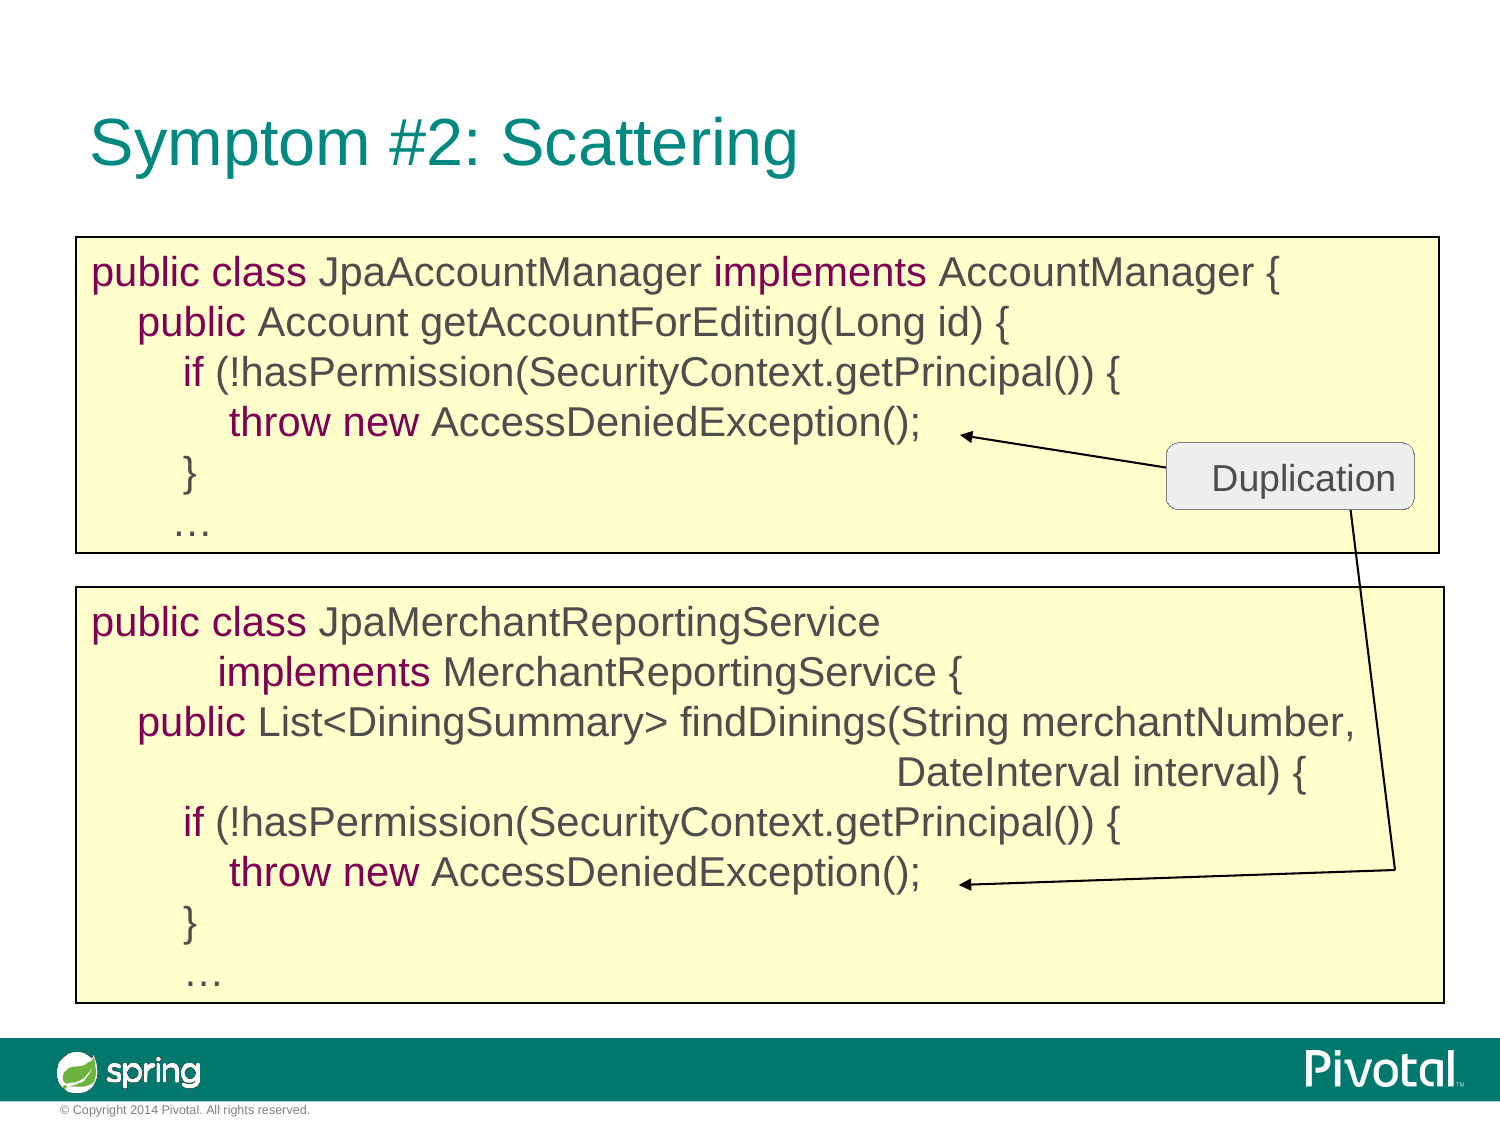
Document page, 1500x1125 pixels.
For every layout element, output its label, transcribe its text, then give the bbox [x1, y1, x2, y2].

text_box Duplication [1166, 442, 1415, 510]
title Symptom #2: Scattering [75, 45, 1426, 233]
text_box public class JpaAccountManager implements AccountManager { public Account getAccountForEditing(Long id) { if (!hasPermission(SecurityContext.getPrincipal()) { throw new AccessDeniedException(); } … [76, 237, 1439, 553]
picture [32, 1041, 210, 1103]
picture [1306, 1050, 1464, 1087]
text_box public class JpaMerchantReportingService implements MerchantReportingService { public List<DiningSummary> findDinings(String merchantNumber, DateInterval interval) { if (!hasPermission(SecurityContext.getPrincipal()) { throw new AccessDeniedException(); } … [76, 587, 1445, 1003]
